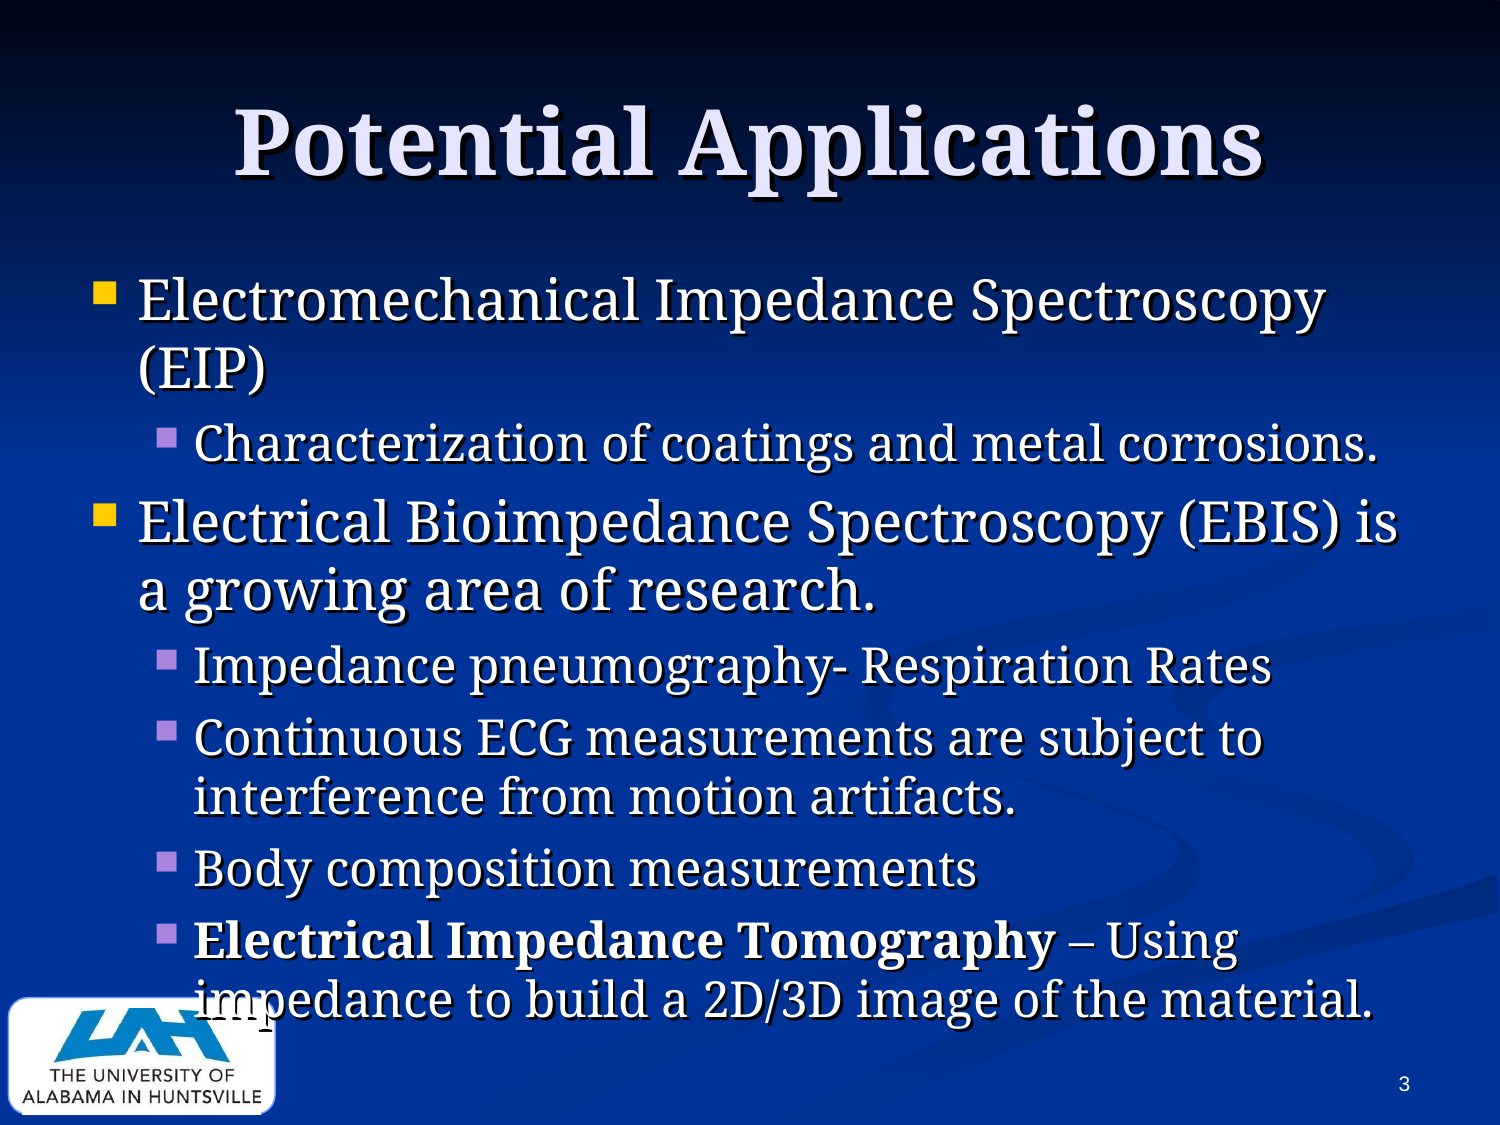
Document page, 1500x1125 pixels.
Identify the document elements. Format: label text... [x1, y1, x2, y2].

picture [22, 1008, 261, 1115]
title Potential Applications [75, 45, 1426, 233]
text_box <number> [1324, 1062, 1426, 1104]
list Electromechanical Impedance Spectroscopy (EIP) Characterization of coatings and metal corrosions. Electrical Bioimpedance Spectroscopy (EBIS) is a growing area of research. Impedance pneumography- Respiration Rates Continuous ECG measurements are subject to interference from motion artifacts. Body composition measurements Electrical Impedance Tomography – Using impedance to build a 2D/3D image of the material. [75, 256, 1426, 1045]
